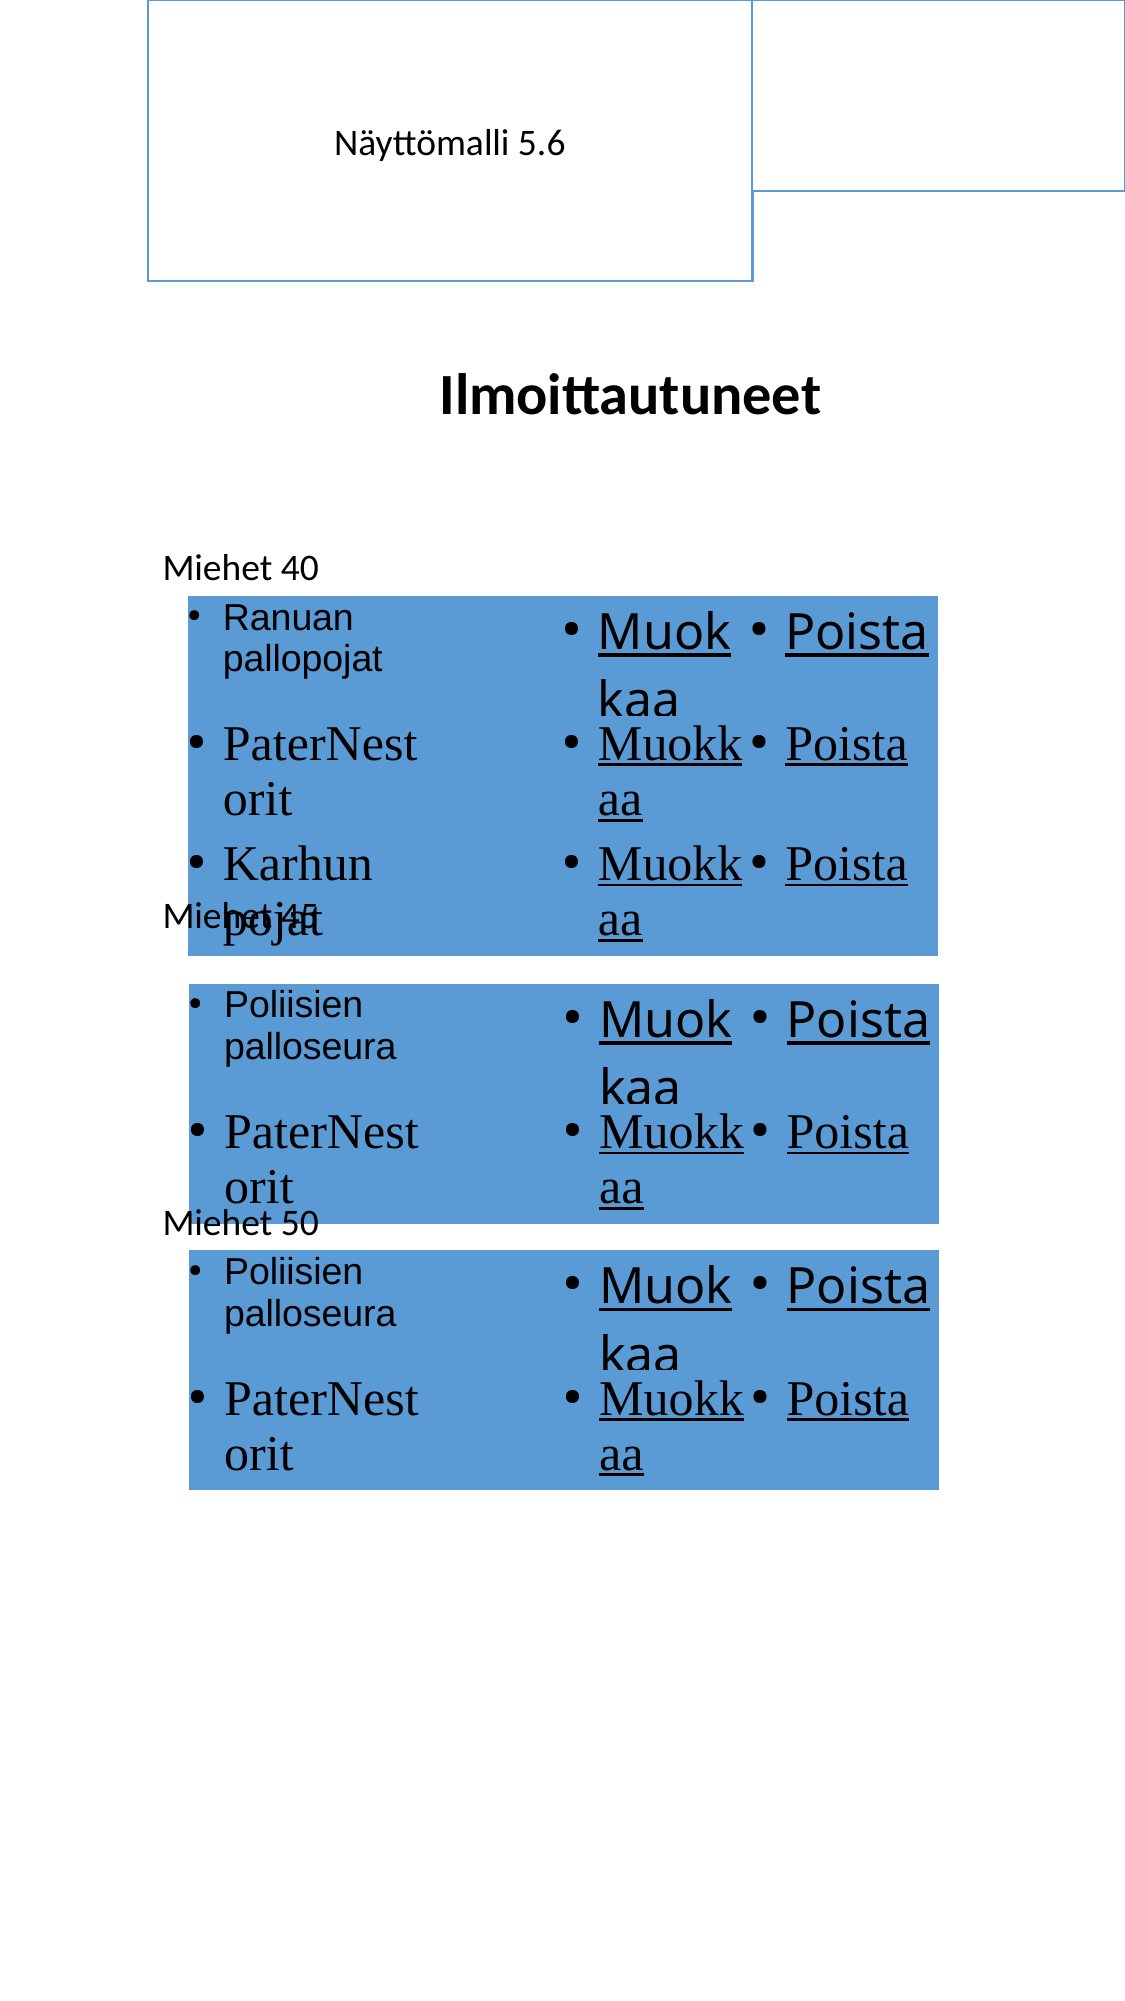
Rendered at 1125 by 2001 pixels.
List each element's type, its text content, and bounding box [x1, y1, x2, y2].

table_header Muokkaa [564, 984, 751, 1104]
table_header Muokkaa [564, 1250, 751, 1370]
table_cell [427, 836, 563, 956]
table_cell Muokkaa [564, 1104, 751, 1224]
table_cell Muokkaa [563, 836, 750, 956]
table_cell Poista [750, 836, 938, 956]
text_box Miehet 45 [147, 883, 337, 944]
table_header Poista [751, 984, 939, 1104]
table_header Poista [751, 1250, 939, 1370]
table_cell Karhun pojat [188, 836, 427, 956]
text_box Näyttömalli 5.6 [148, 0, 752, 281]
table_header Ranuan pallopojat [188, 596, 427, 716]
table_cell Muokkaa [564, 1370, 751, 1490]
text_box Miehet 50 [147, 1190, 337, 1251]
table_cell [427, 716, 563, 836]
text_box Miehet 40 [147, 535, 337, 596]
table_cell [429, 1370, 564, 1490]
text_box Ilmoittautuneet [424, 348, 843, 435]
table_header Poliisien palloseura [189, 984, 425, 1104]
table_header Muokkaa [563, 596, 750, 716]
table_cell PaterNestorit [188, 716, 427, 836]
table_cell Poista [751, 1104, 939, 1224]
table_cell Muokkaa [563, 716, 750, 836]
table_cell Poista [751, 1370, 939, 1490]
table_cell PaterNestorit [189, 1104, 425, 1224]
table_cell PaterNestorit [189, 1370, 429, 1490]
table_header [425, 984, 564, 1104]
table_header [427, 596, 563, 716]
table_header Poliisien palloseura [189, 1250, 429, 1370]
table_header Poista [750, 596, 938, 716]
table_cell [425, 1104, 564, 1224]
table_cell Poista [750, 716, 938, 836]
text_box [752, 0, 1125, 191]
table_header [429, 1250, 564, 1370]
